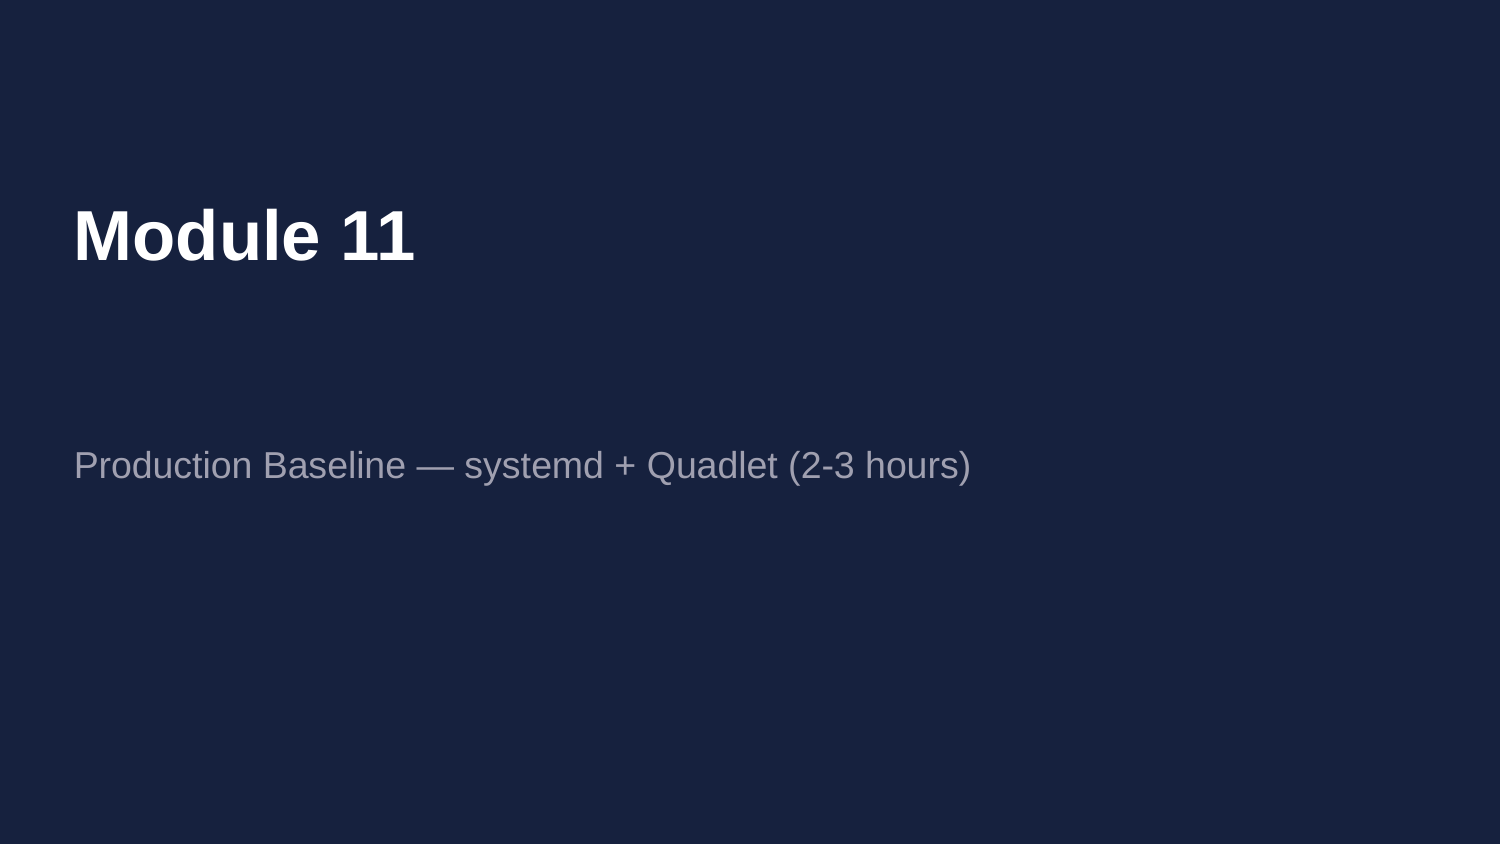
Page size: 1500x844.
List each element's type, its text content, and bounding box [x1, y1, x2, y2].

subtitle Production Baseline — systemd + Quadlet (2-3 hours) [59, 437, 1441, 532]
title Module 11 [59, 188, 1441, 426]
